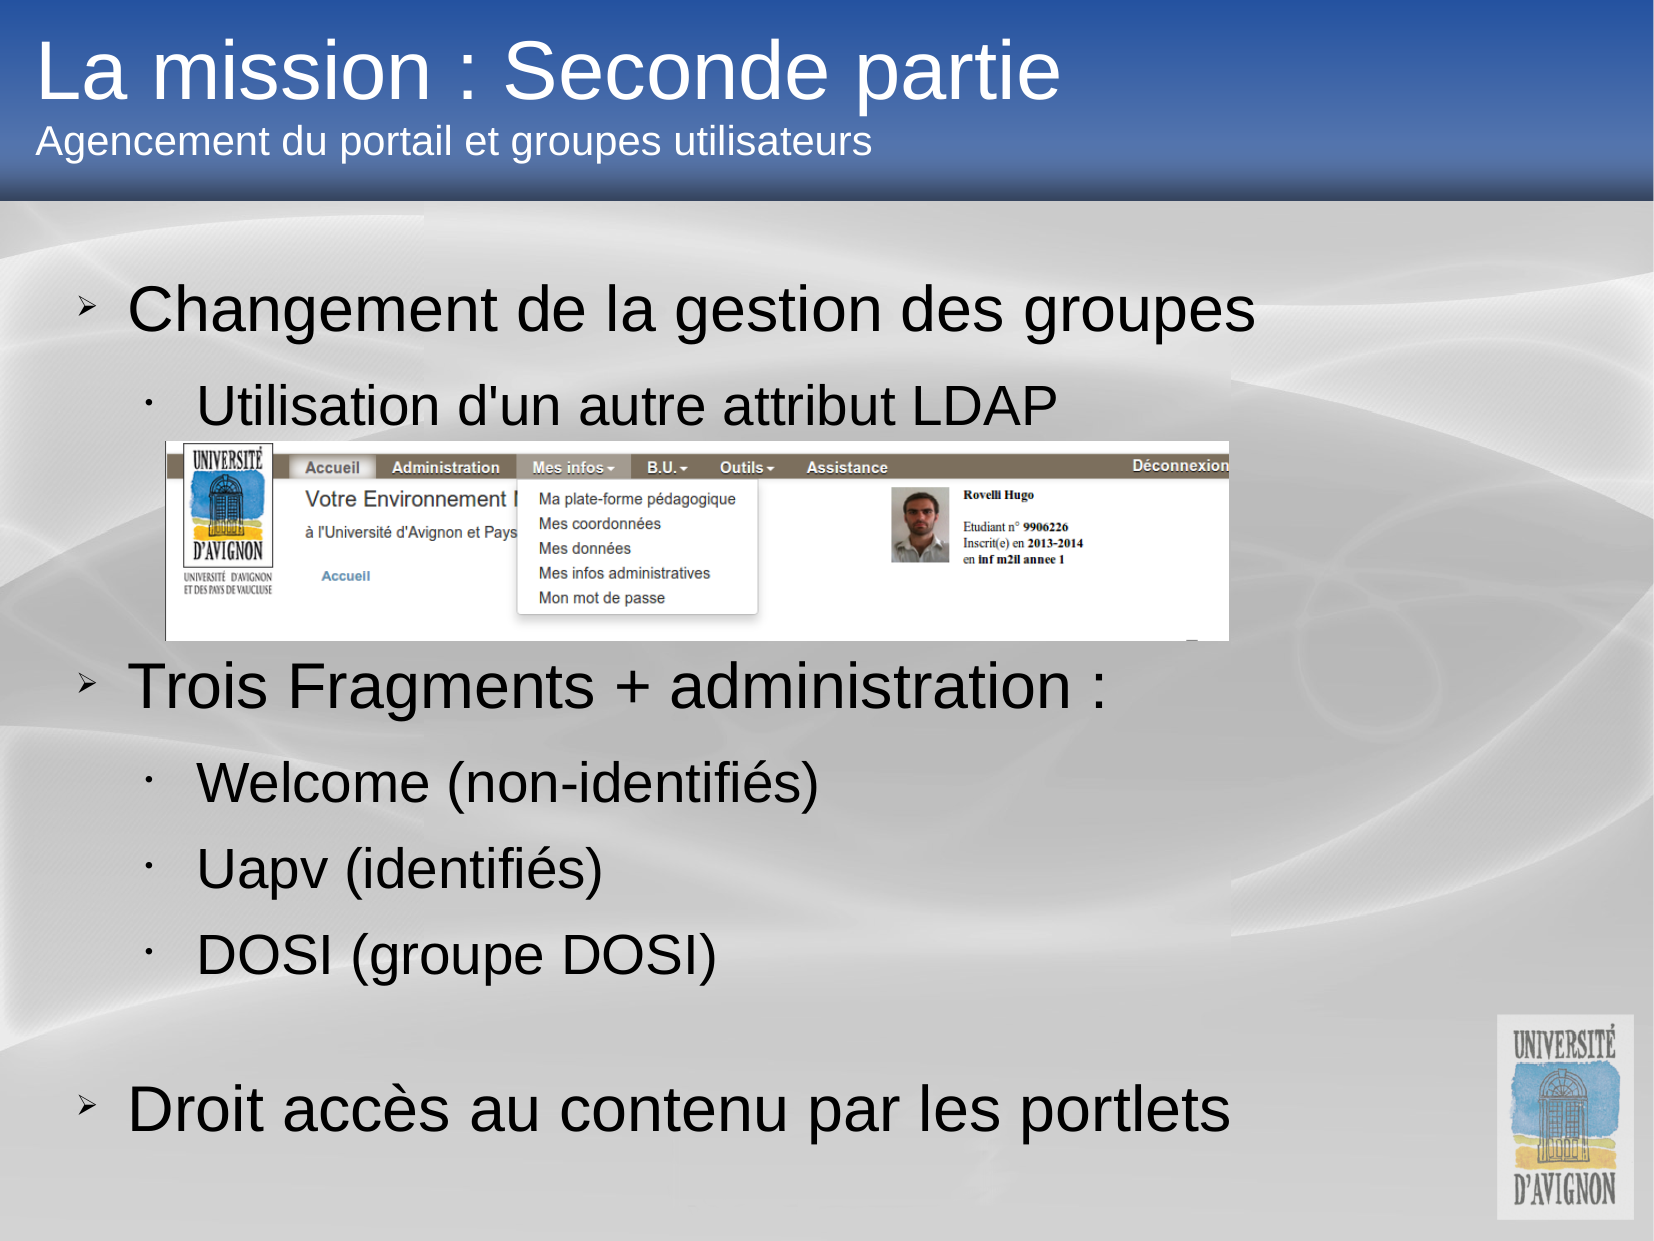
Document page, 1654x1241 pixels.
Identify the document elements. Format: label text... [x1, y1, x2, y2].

list Changement de la gestion des groupes Utilisation d'un autre attribut LDAP Trois Fragments + administration : Welcome (non-identifiés) Uapv (identifiés) DOSI (groupe DOSI) Droit accès au contenu par les portlets [59, 273, 1595, 1146]
picture [0, 0, 1654, 1241]
title La mission : Seconde partie Agencement du portail et groupes utilisateurs [35, 0, 1498, 213]
